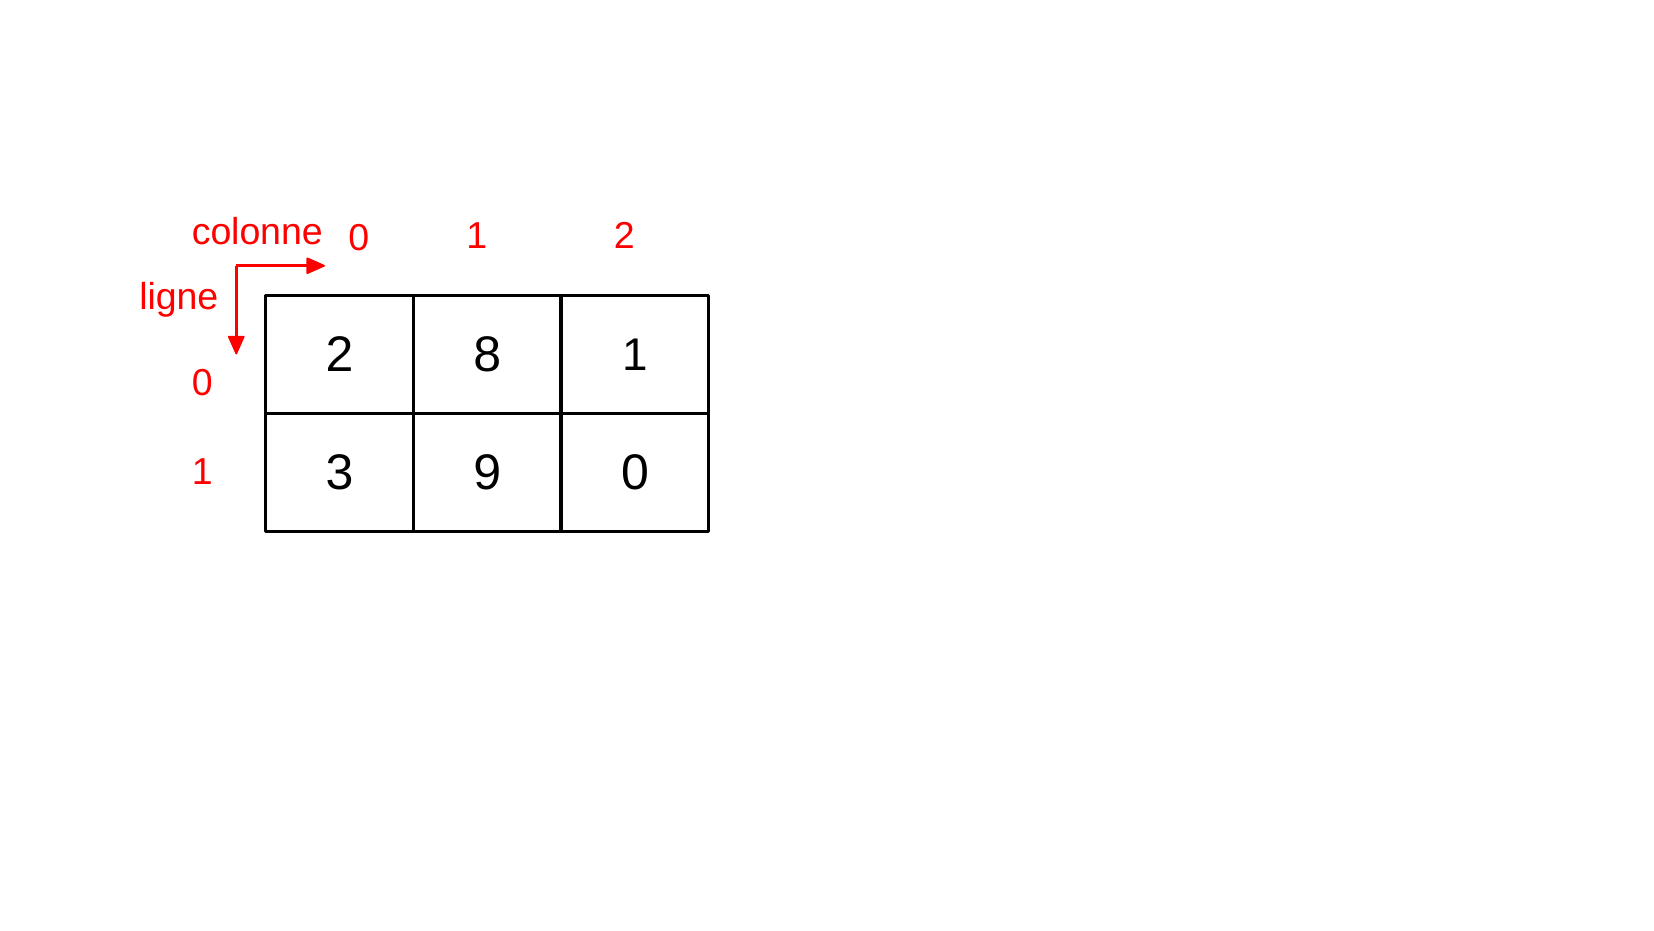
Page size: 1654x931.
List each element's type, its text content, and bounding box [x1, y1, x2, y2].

text_box 8 [413, 295, 561, 413]
text_box 0 [333, 208, 384, 266]
text_box 1 [177, 442, 228, 500]
text_box 2 [265, 295, 413, 413]
text_box 3 [265, 413, 413, 532]
text_box 0 [561, 413, 709, 532]
text_box ligne [124, 267, 233, 325]
text_box 1 [451, 206, 502, 264]
text_box 1 [561, 295, 709, 413]
text_box colonne [177, 202, 338, 260]
text_box 9 [413, 413, 561, 532]
text_box 2 [599, 206, 650, 264]
text_box 0 [177, 354, 228, 412]
